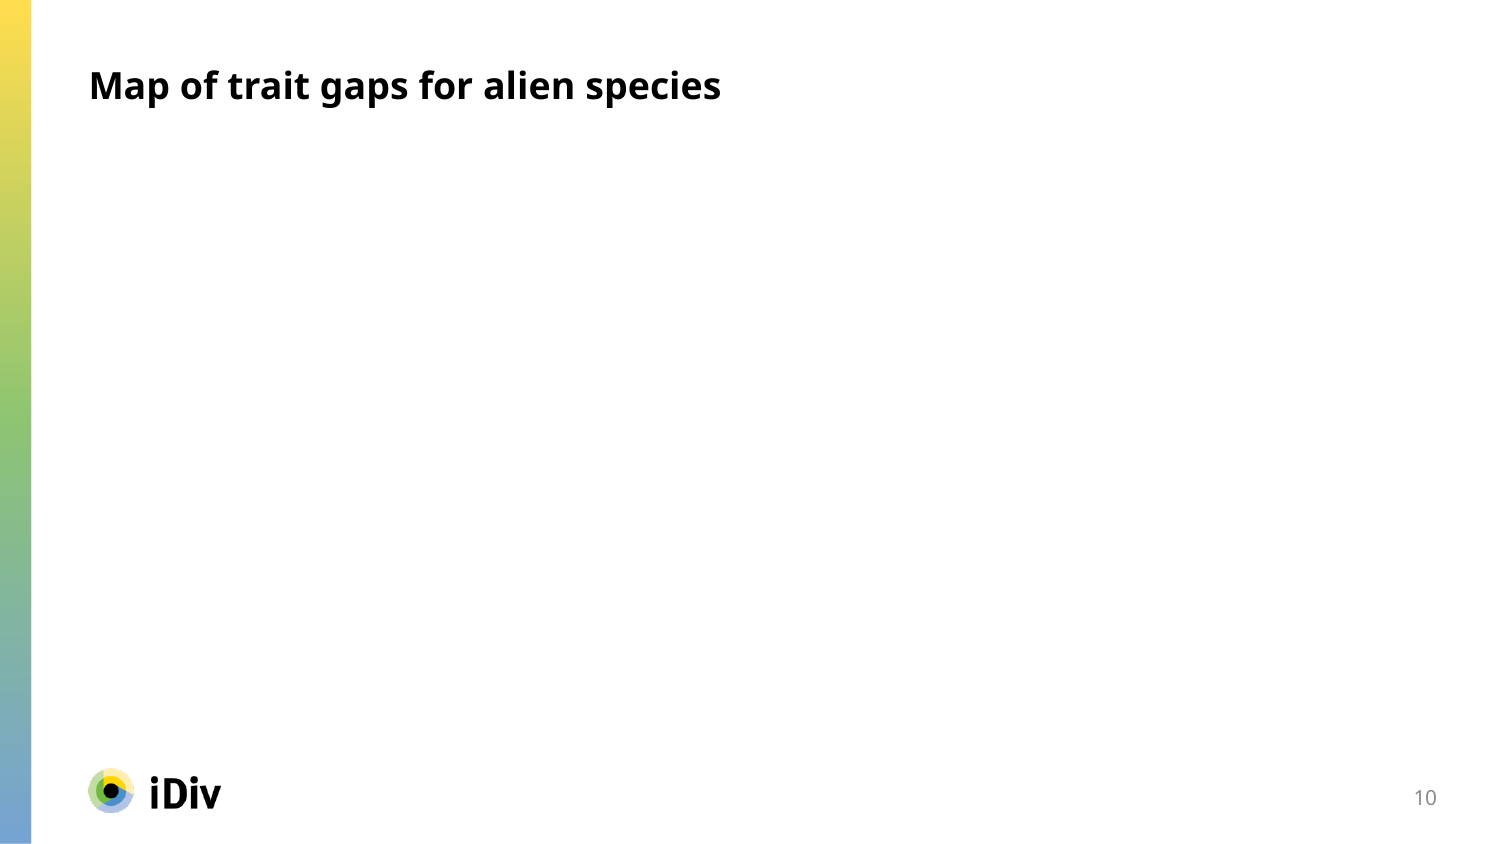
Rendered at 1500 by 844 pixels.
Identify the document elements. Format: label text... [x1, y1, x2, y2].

picture [0, 0, 1500, 844]
slide_number <numéro> [1240, 767, 1437, 813]
list Map of trait gaps for alien species [88, 61, 1437, 157]
